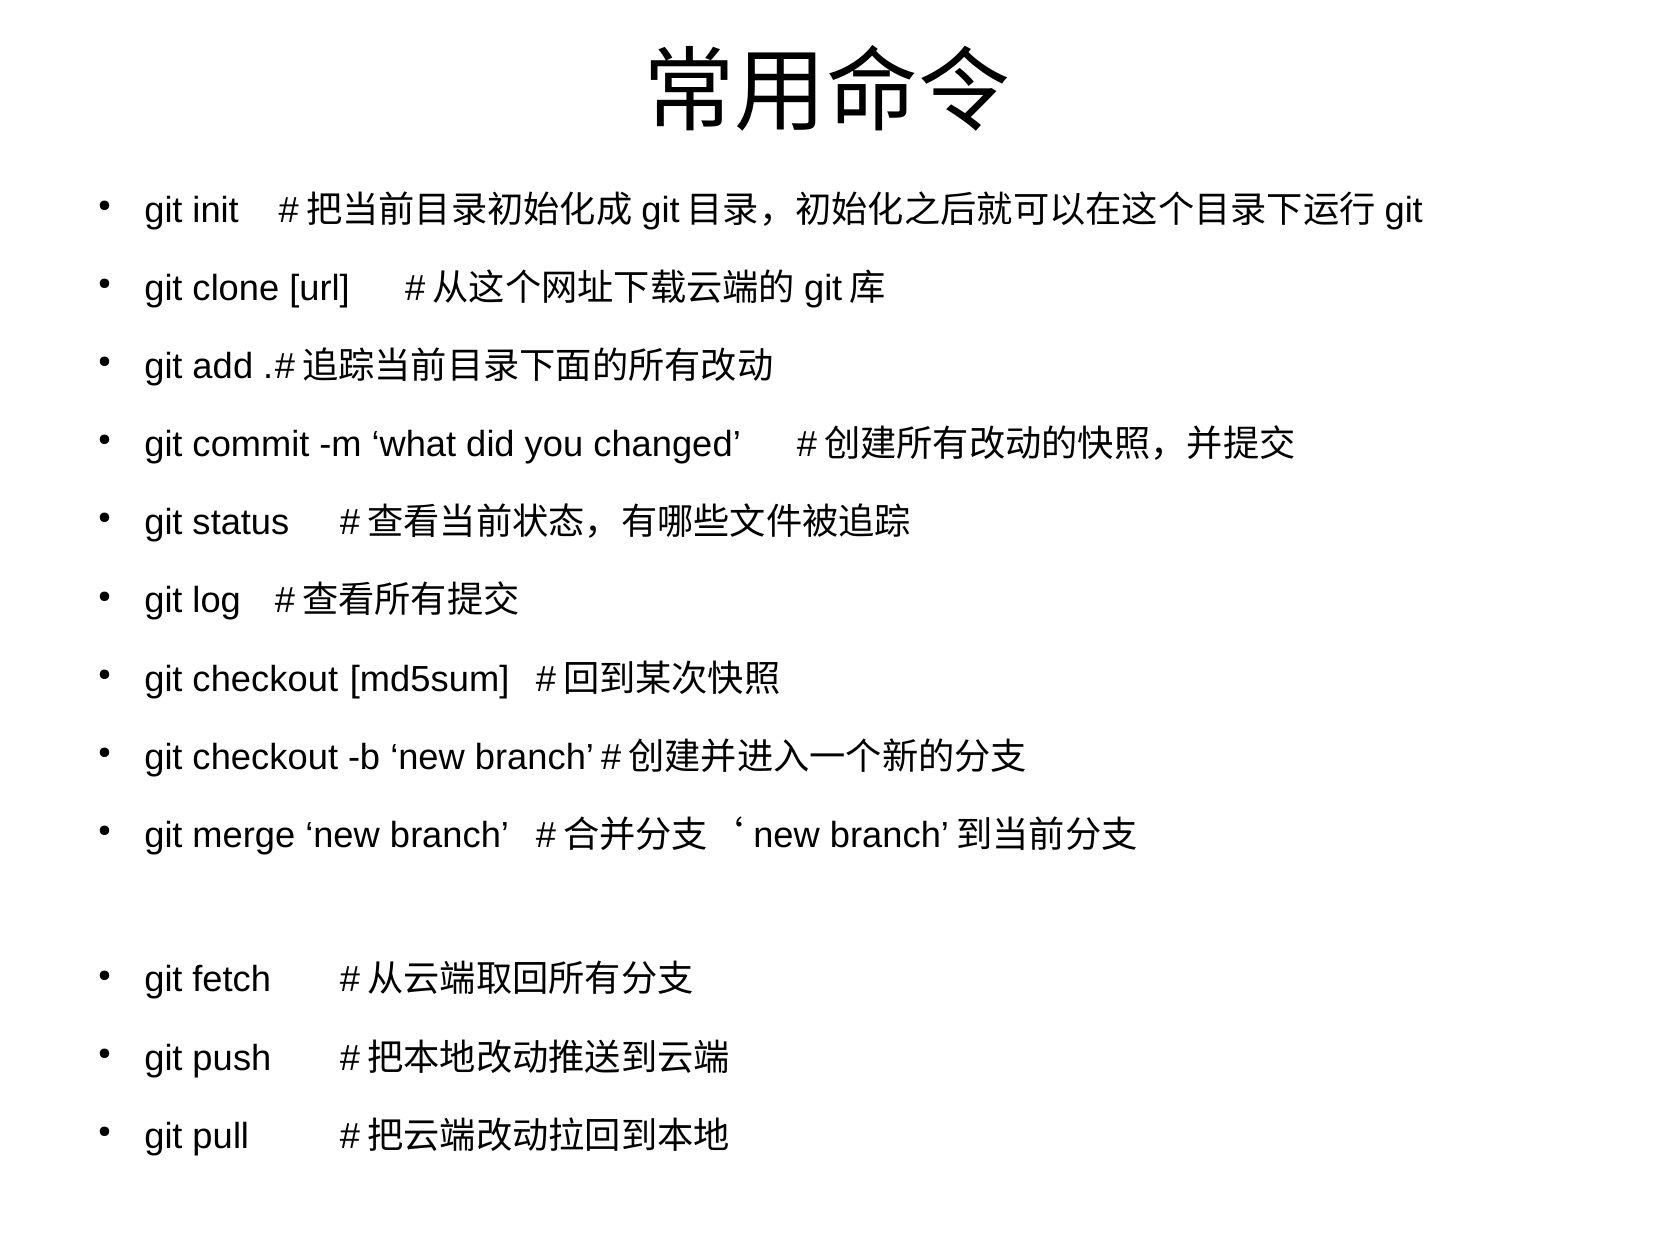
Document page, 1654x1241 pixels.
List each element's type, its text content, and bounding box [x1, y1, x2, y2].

title 常用命令 [82, 23, 1571, 145]
list git init #把当前目录初始化成git目录，初始化之后就可以在这个目录下运行git git clone [url] #从这个网址下载云端的git库 git add . #追踪当前目录下面的所有改动 git commit -m ‘what did you changed’ #创建所有改动的快照，并提交 git status #查看当前状态，有哪些文件被追踪 git log #查看所有提交 git checkout [md5sum] #回到某次快照 git checkout -b ‘new branch’ #创建并进入一个新的分支 git merge ‘new branch’ #合并分支‘new branch’到当前分支 git fetch #从云端取回所有分支 git push #把本地改动推送到云端 git pull #把云端改动拉回到本地 [82, 180, 1571, 1171]
